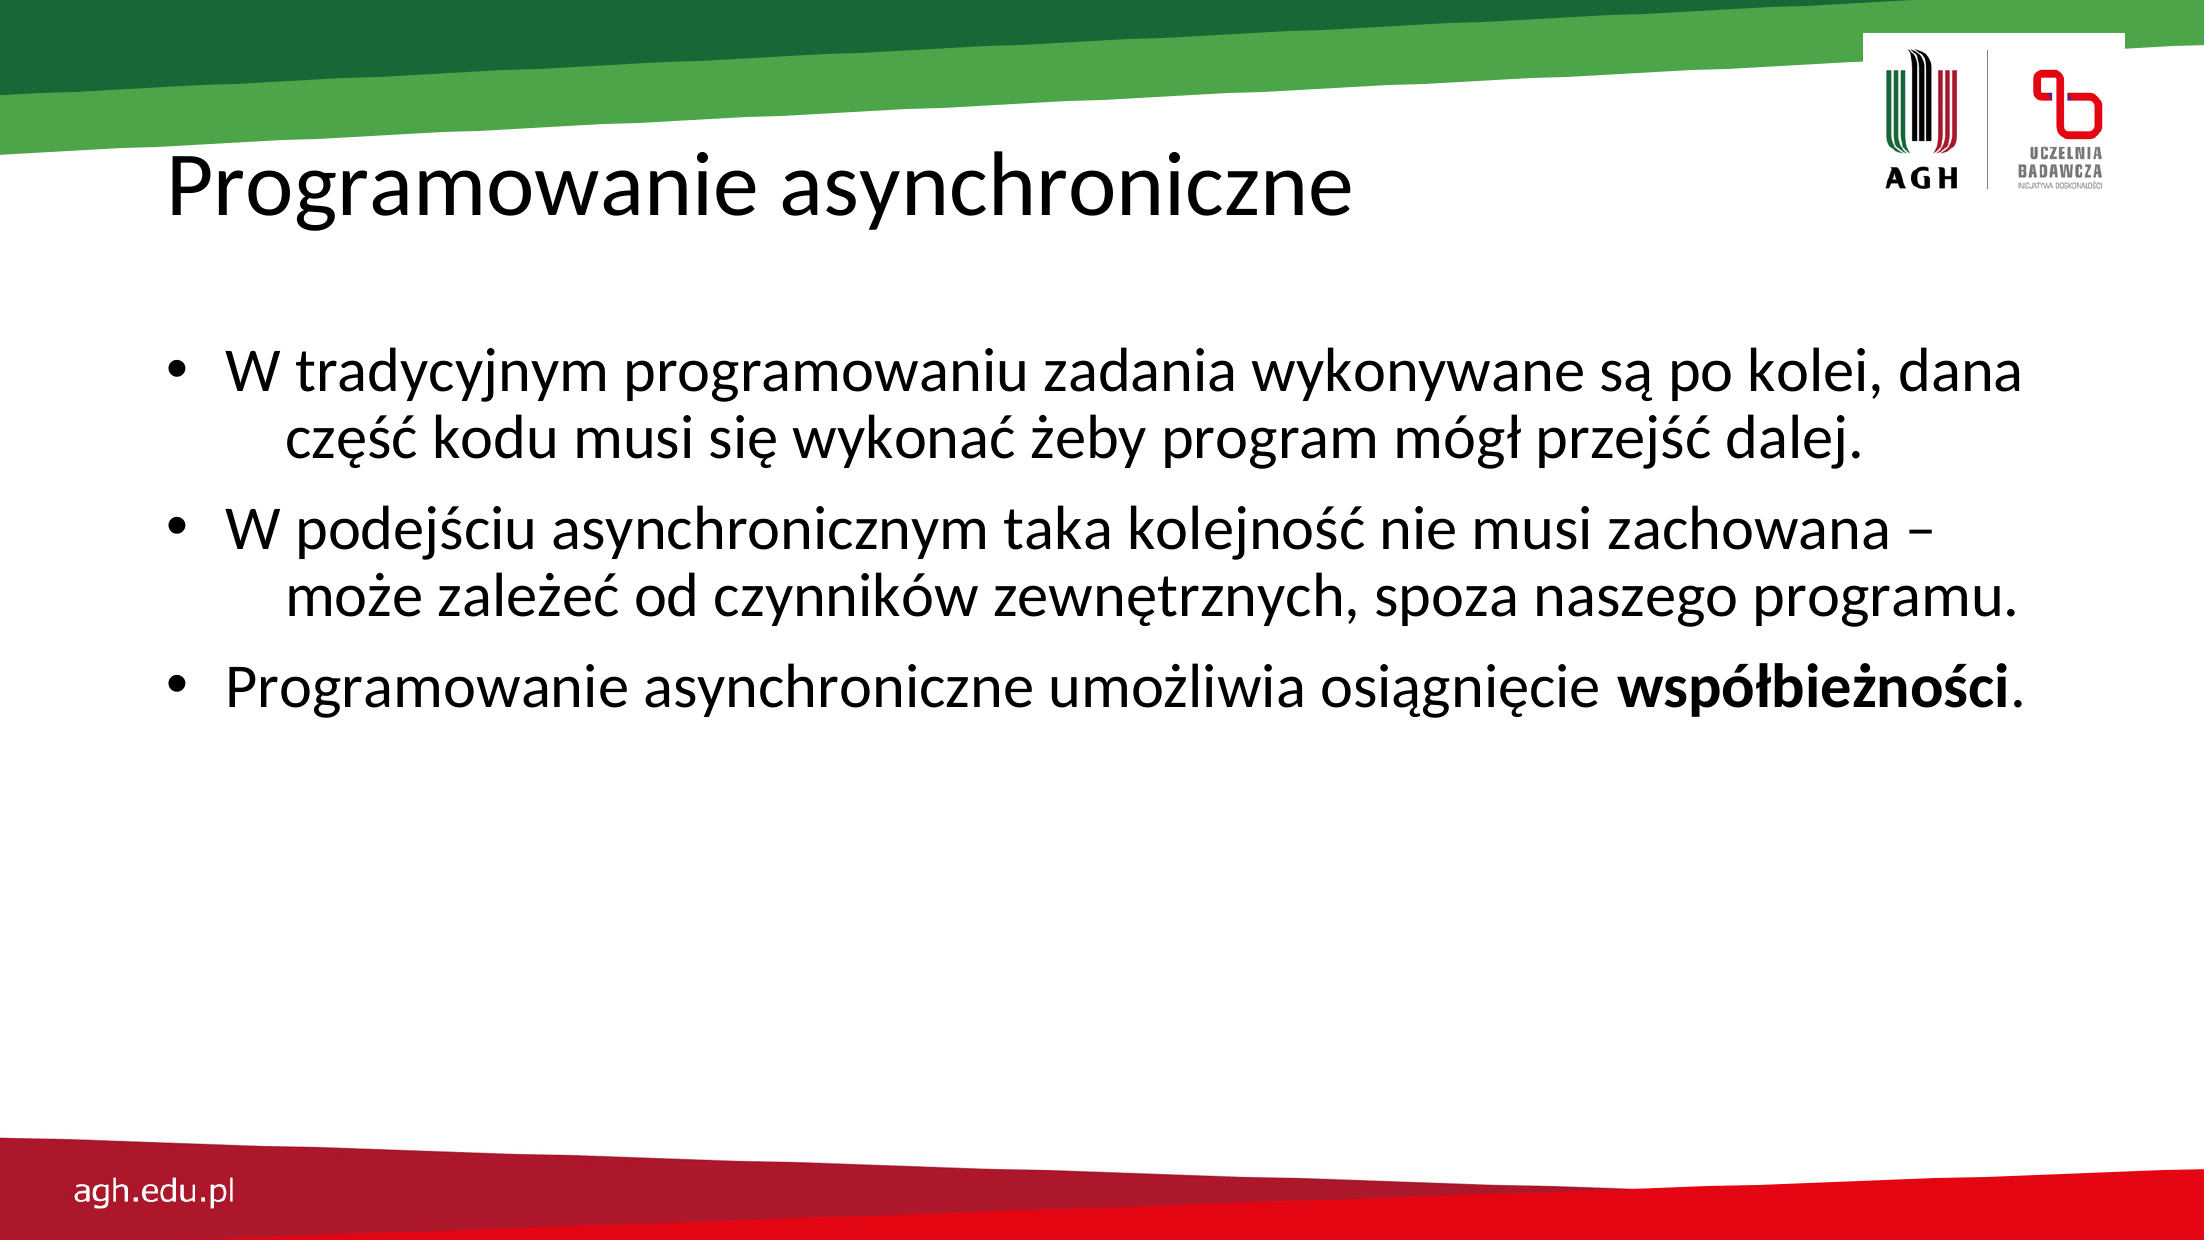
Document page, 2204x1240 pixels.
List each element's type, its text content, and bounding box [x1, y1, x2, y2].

list W tradycyjnym programowaniu zadania wykonywane są po kolei, dana część kodu musi się wykonać żeby program mógł przejść dalej. W podejściu asynchronicznym taka kolejność nie musi zachowana – może zależeć od czynników zewnętrznych, spoza naszego programu. Programowanie asynchroniczne umożliwia osiągnięcie współbieżności. [151, 329, 2053, 1117]
title Programowanie asynchroniczne [151, 65, 2053, 306]
